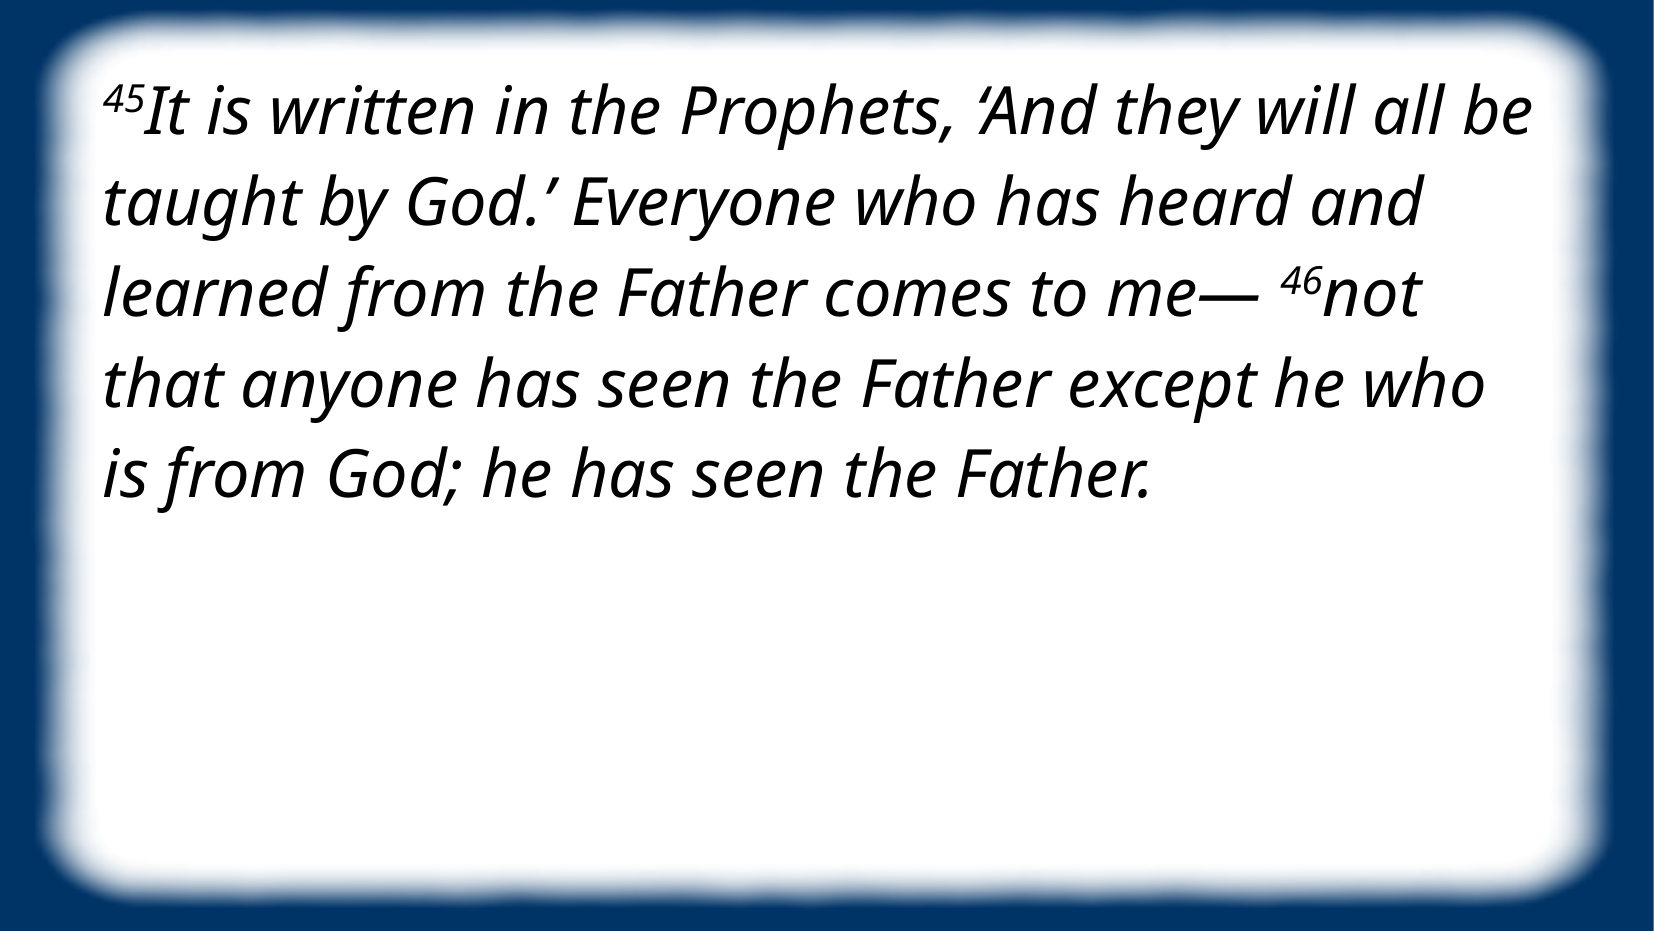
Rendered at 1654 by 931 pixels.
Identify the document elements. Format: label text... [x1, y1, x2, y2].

picture [0, 0, 1654, 931]
text_box 45It is written in the Prophets, ‘And they will all be taught by God.’ Everyone who has heard and learned from the Father comes to me— 46not that anyone has seen the Father except he who is from God; he has seen the Father. [88, 56, 1559, 541]
